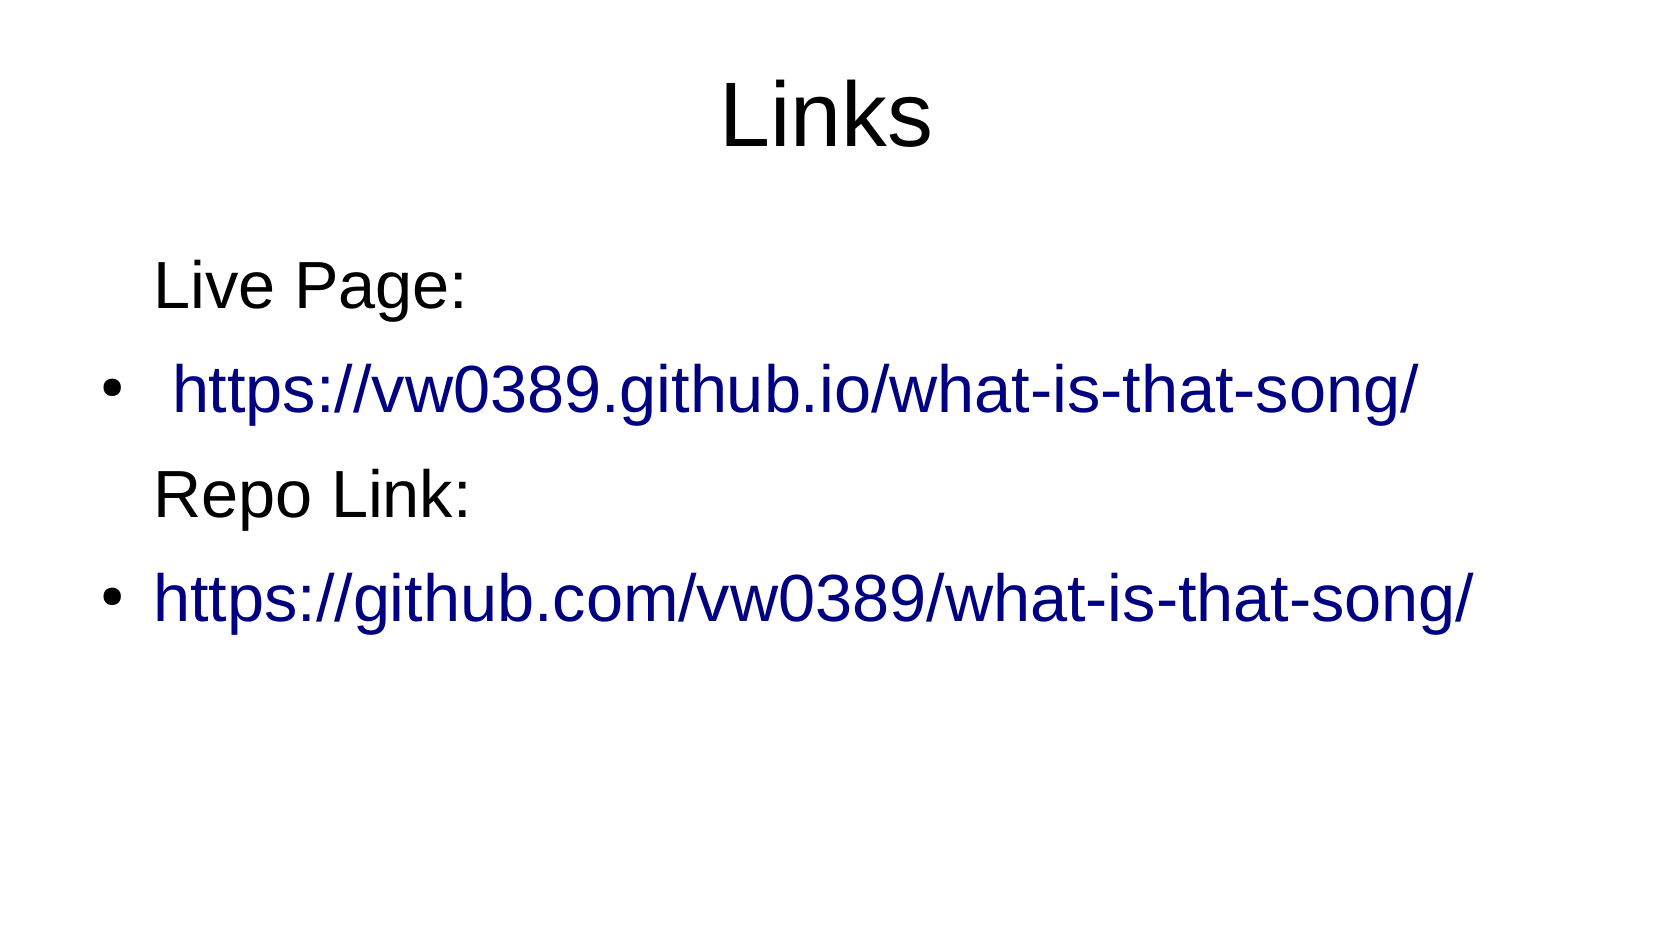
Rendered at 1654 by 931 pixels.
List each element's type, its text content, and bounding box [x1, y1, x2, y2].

list Live Page: https://vw0389.github.io/what-is-that-song/ Repo Link: https://github.com/vw0389/what-is-that-song/ [82, 248, 1571, 788]
title Links [82, 37, 1571, 193]
